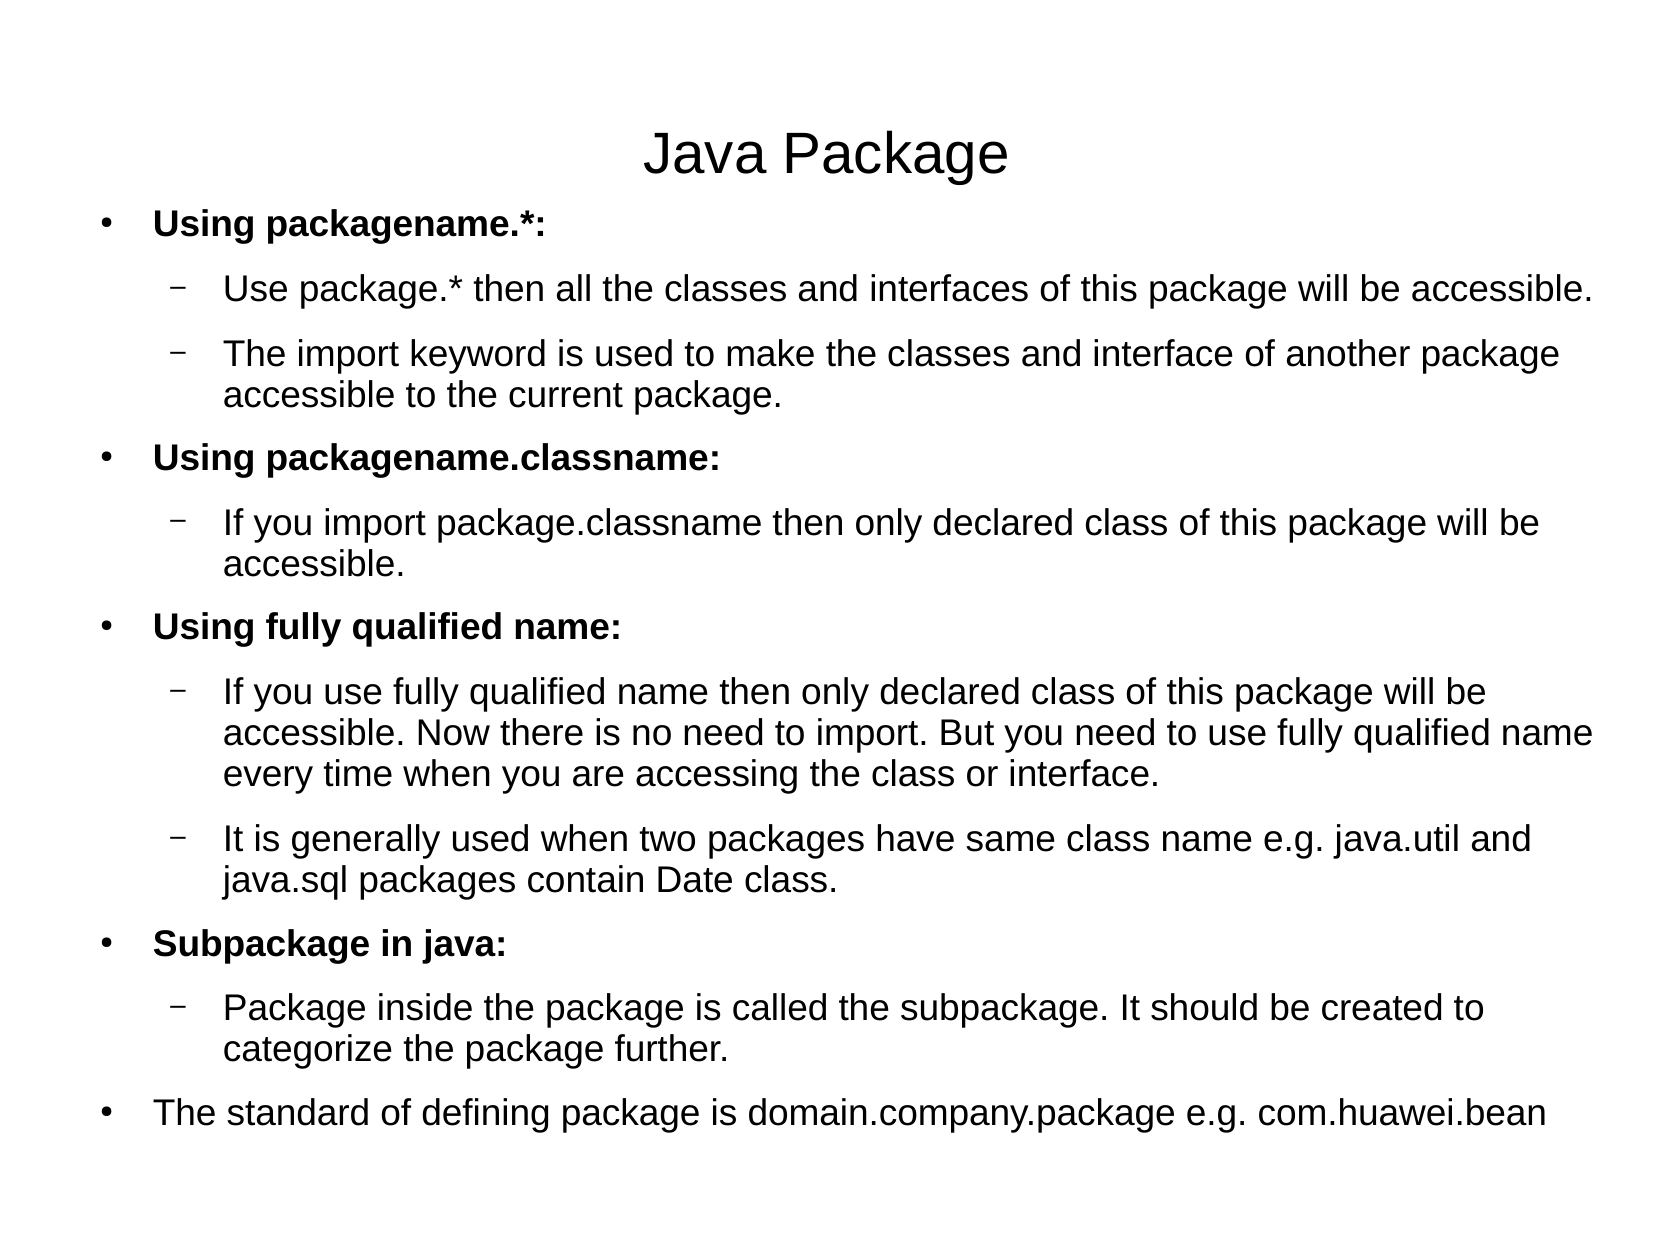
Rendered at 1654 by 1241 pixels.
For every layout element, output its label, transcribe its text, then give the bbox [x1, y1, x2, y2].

list Using packagename.*: Use package.* then all the classes and interfaces of this package will be accessible. The import keyword is used to make the classes and interface of another package accessible to the current package. Using packagename.classname: If you import package.classname then only declared class of this package will be accessible. Using fully qualified name: If you use fully qualified name then only declared class of this package will be accessible. Now there is no need to import. But you need to use fully qualified name every time when you are accessing the class or interface. It is generally used when two packages have same class name e.g. java.util and java.sql packages contain Date class. Subpackage in java: Package inside the package is called the subpackage. It should be created to categorize the package further. The standard of defining package is domain.company.package e.g. com.huawei.bean [82, 203, 1619, 1135]
title Java Package [82, 49, 1571, 203]
